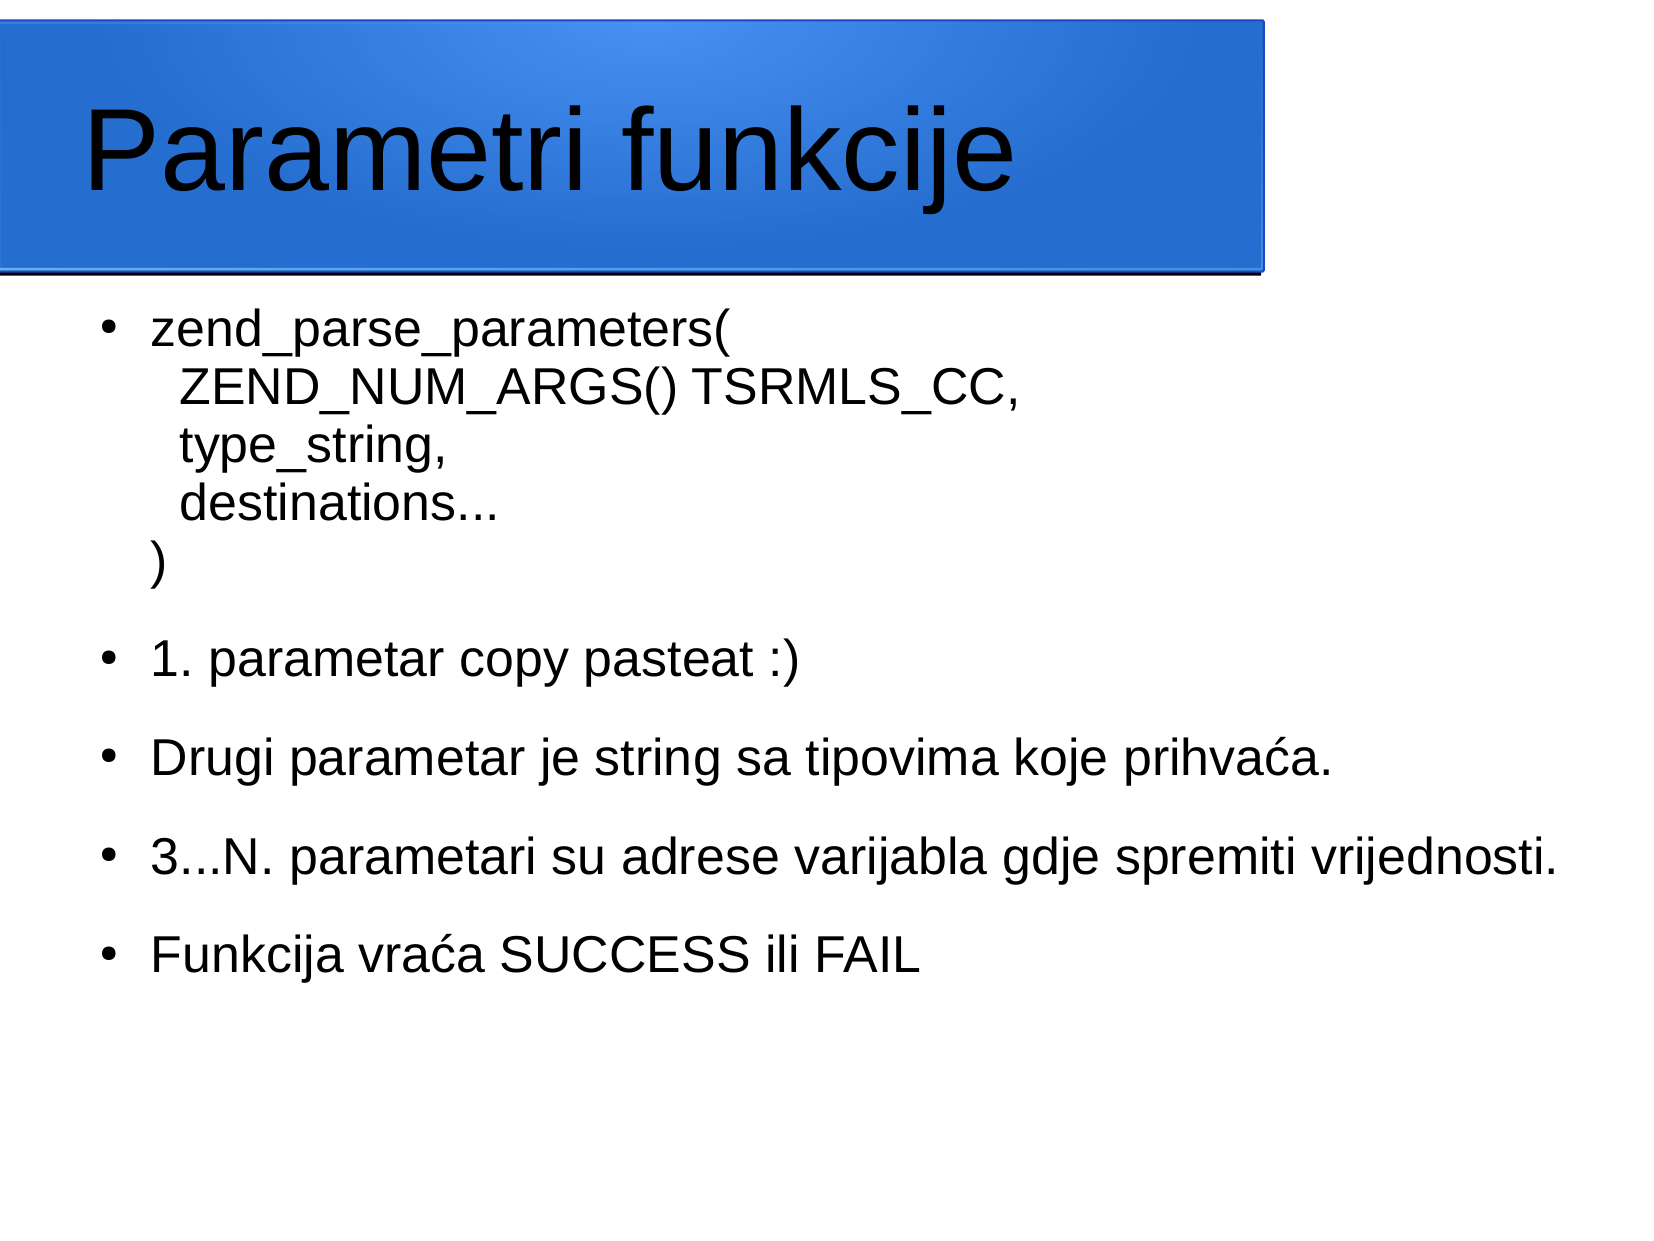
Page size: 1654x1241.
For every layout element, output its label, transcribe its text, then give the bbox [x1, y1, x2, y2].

title Parametri funkcije [82, 47, 1235, 252]
list zend_parse_parameters( ZEND_NUM_ARGS() TSRMLS_CC, type_string, destinations... ) 1. parametar copy pasteat :) Drugi parametar je string sa tipovima koje prihvaća. 3...N. parametari su adrese varijabla gdje spremiti vrijednosti. Funkcija vraća SUCCESS ili FAIL [82, 299, 1571, 1019]
